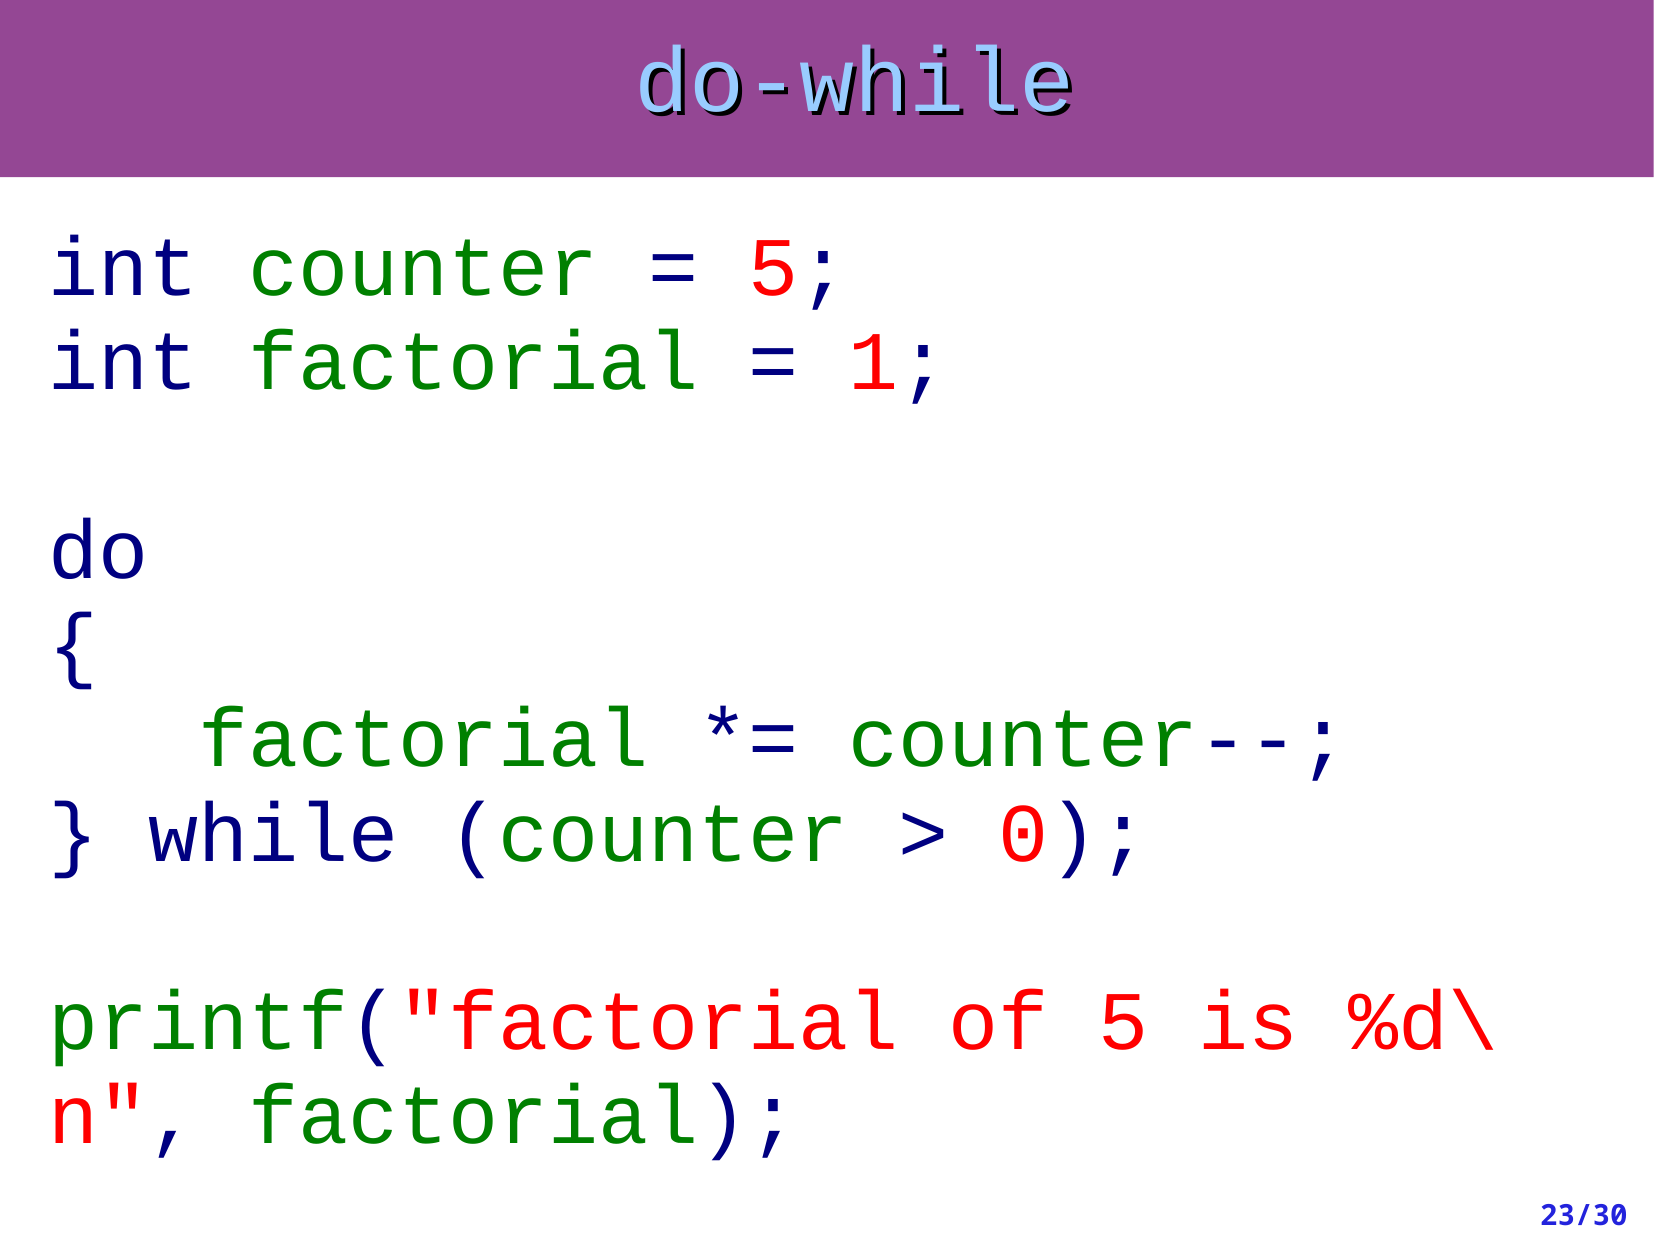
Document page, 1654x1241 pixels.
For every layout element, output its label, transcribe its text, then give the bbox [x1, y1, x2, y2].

title do-while [82, 0, 1571, 176]
text_box int counter = 5; int factorial = 1; do { factorial *= counter--; } while (counter > 0); printf("factorial of 5 is %d\n", factorial); [17, 214, 1642, 1183]
